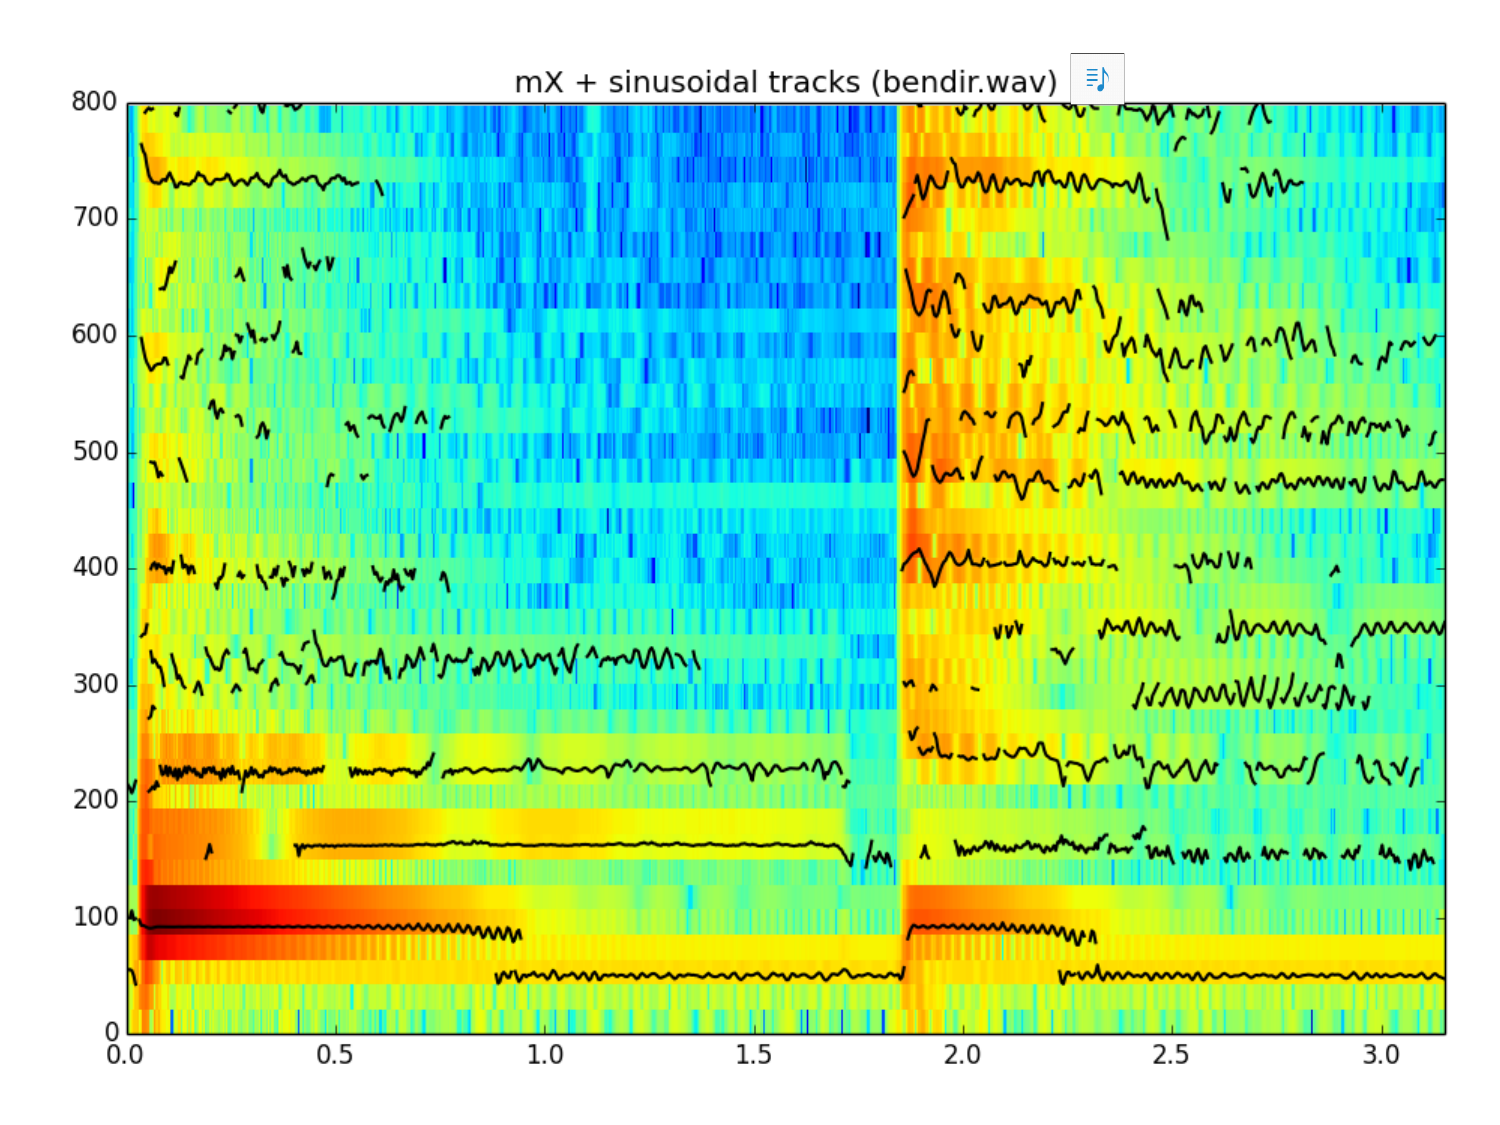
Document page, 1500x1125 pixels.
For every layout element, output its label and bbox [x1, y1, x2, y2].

text_box [1070, 52, 1126, 105]
picture [46, 43, 1472, 1094]
